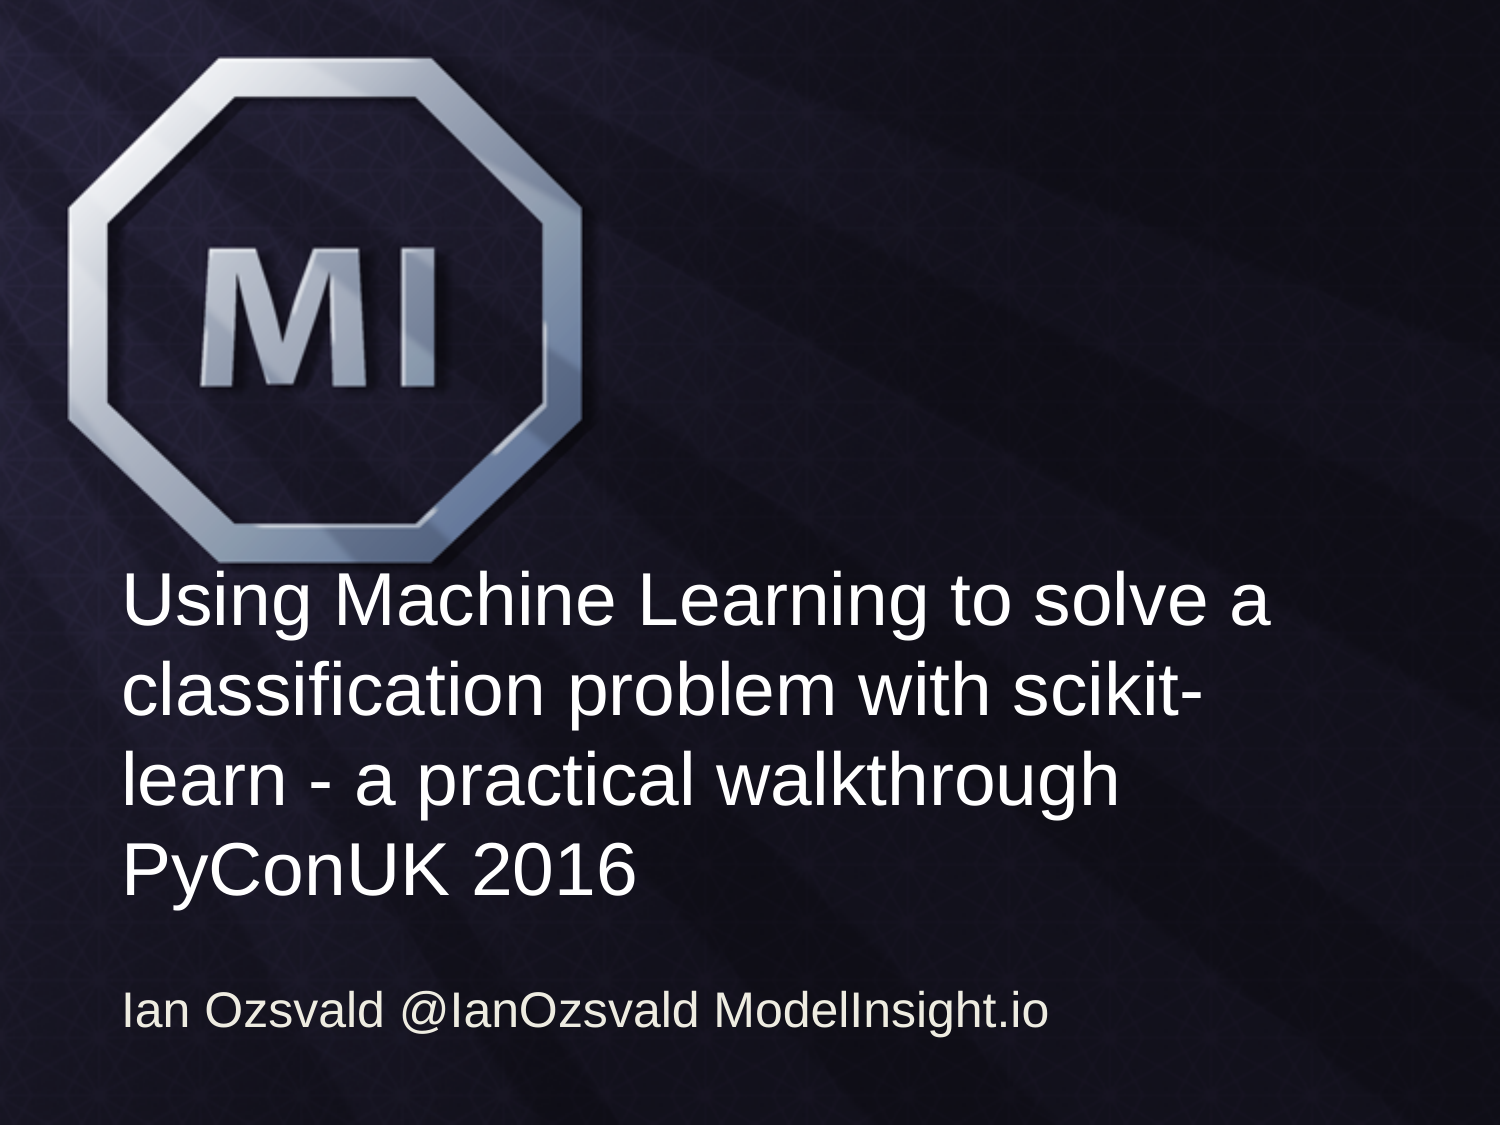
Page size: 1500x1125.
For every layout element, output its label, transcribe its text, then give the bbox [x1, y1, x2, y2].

text_box Using Machine Learning to solve a classification problem with scikit-learn - a practical walkthrough PyConUK 2016 [106, 491, 1382, 971]
text_box Ian Ozsvald @IanOzsvald ModelInsight.io [106, 970, 1181, 1105]
picture [0, 0, 1500, 1125]
